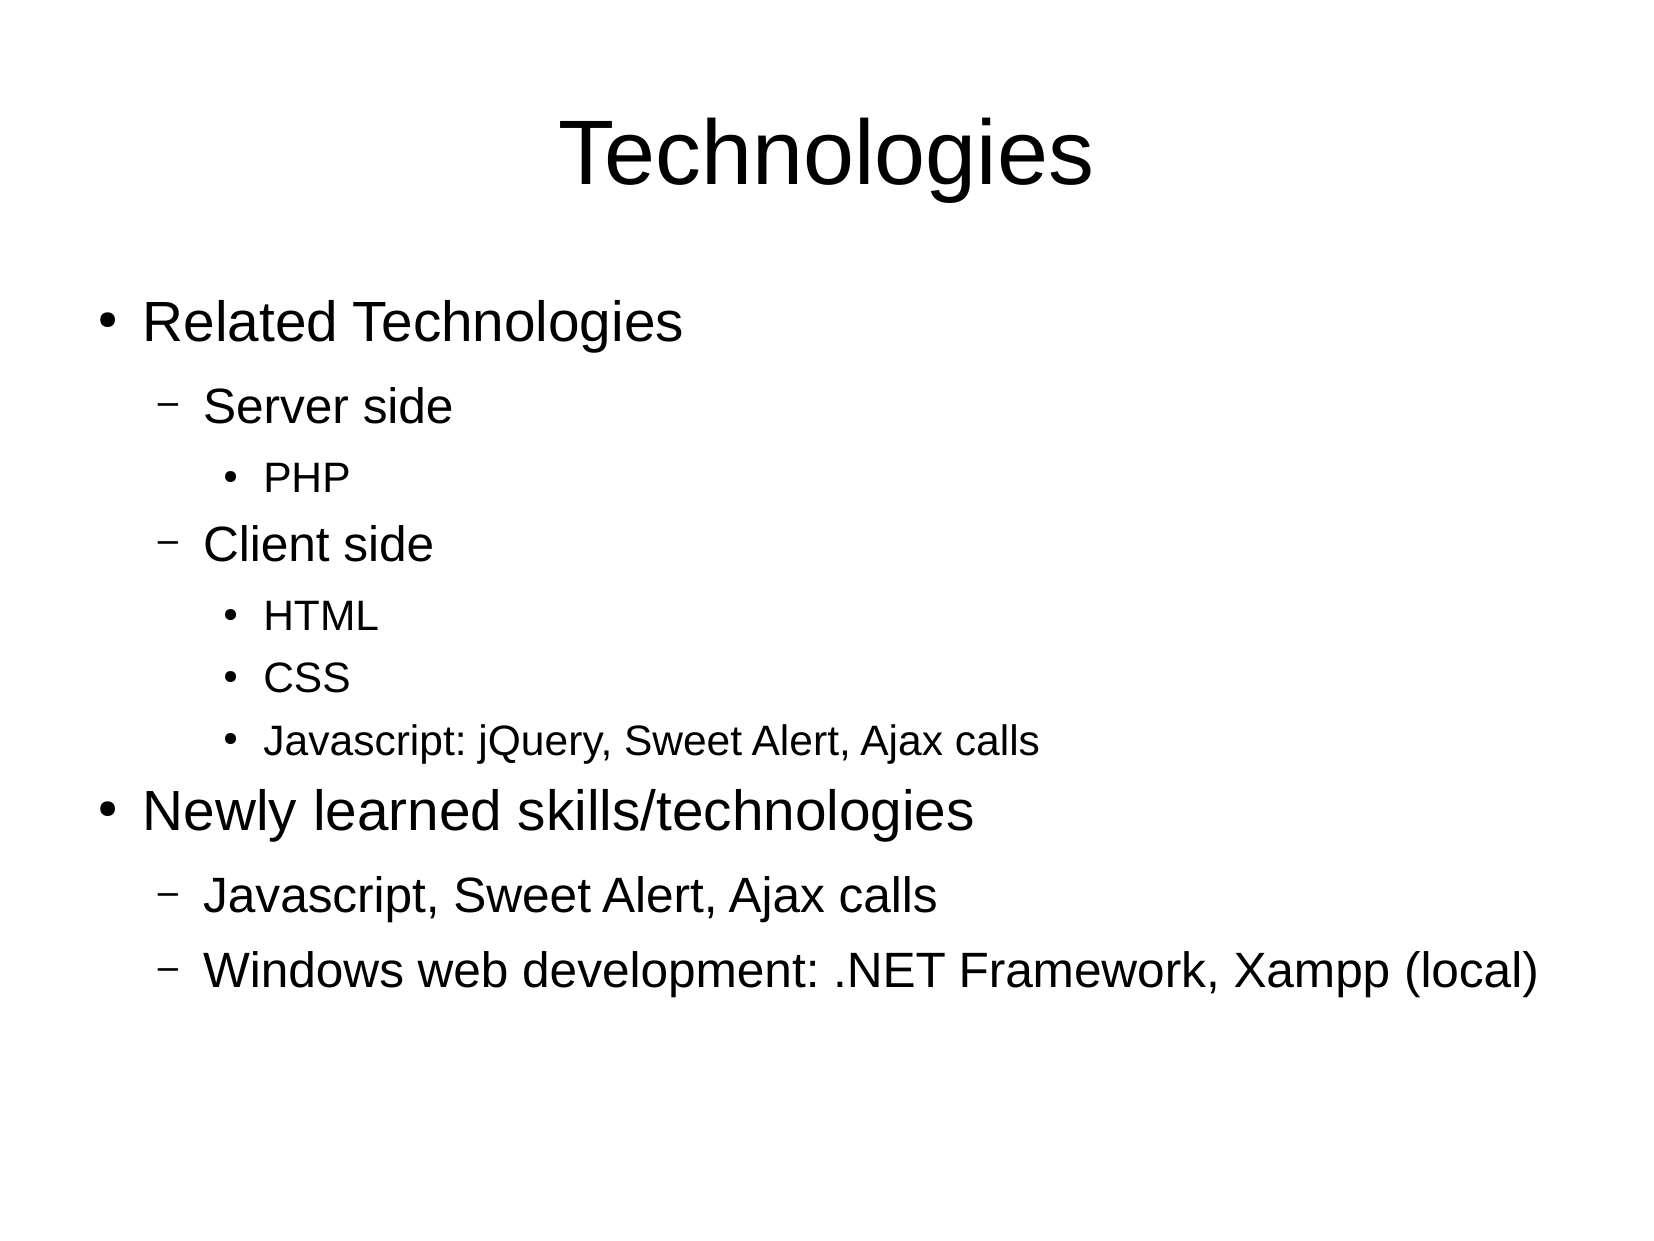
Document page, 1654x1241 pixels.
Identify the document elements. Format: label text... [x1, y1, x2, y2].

list Related Technologies Server side PHP Client side HTML CSS Javascript: jQuery, Sweet Alert, Ajax calls Newly learned skills/technologies Javascript, Sweet Alert, Ajax calls Windows web development: .NET Framework, Xampp (local) [82, 290, 1571, 1010]
title Technologies [82, 49, 1571, 257]
